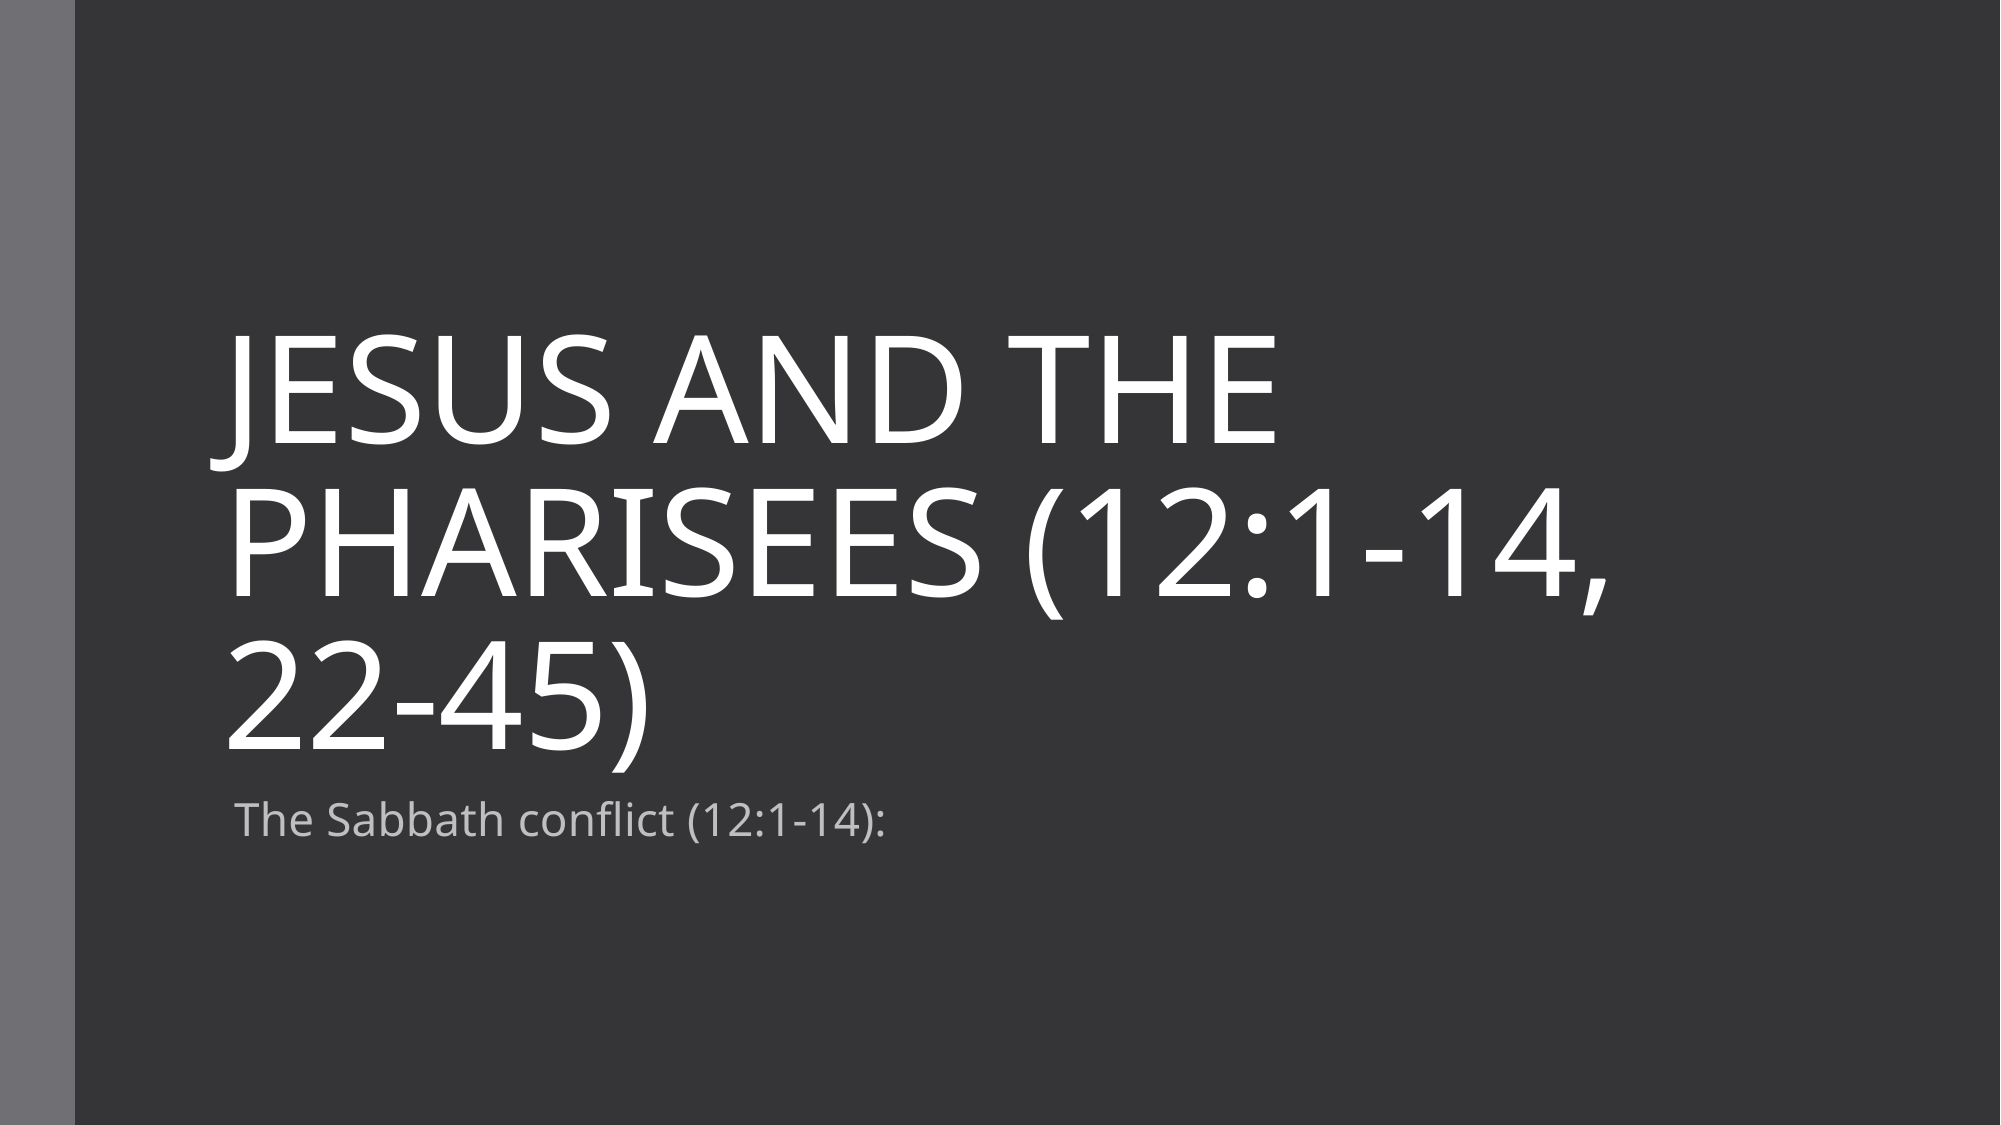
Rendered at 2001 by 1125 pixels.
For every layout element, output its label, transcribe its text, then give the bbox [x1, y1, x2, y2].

title JESUS AND THE PHARISEES (12:1-14, 22-45) [206, 124, 1752, 787]
subtitle The Sabbath conflict (12:1-14): [206, 787, 1752, 1066]
